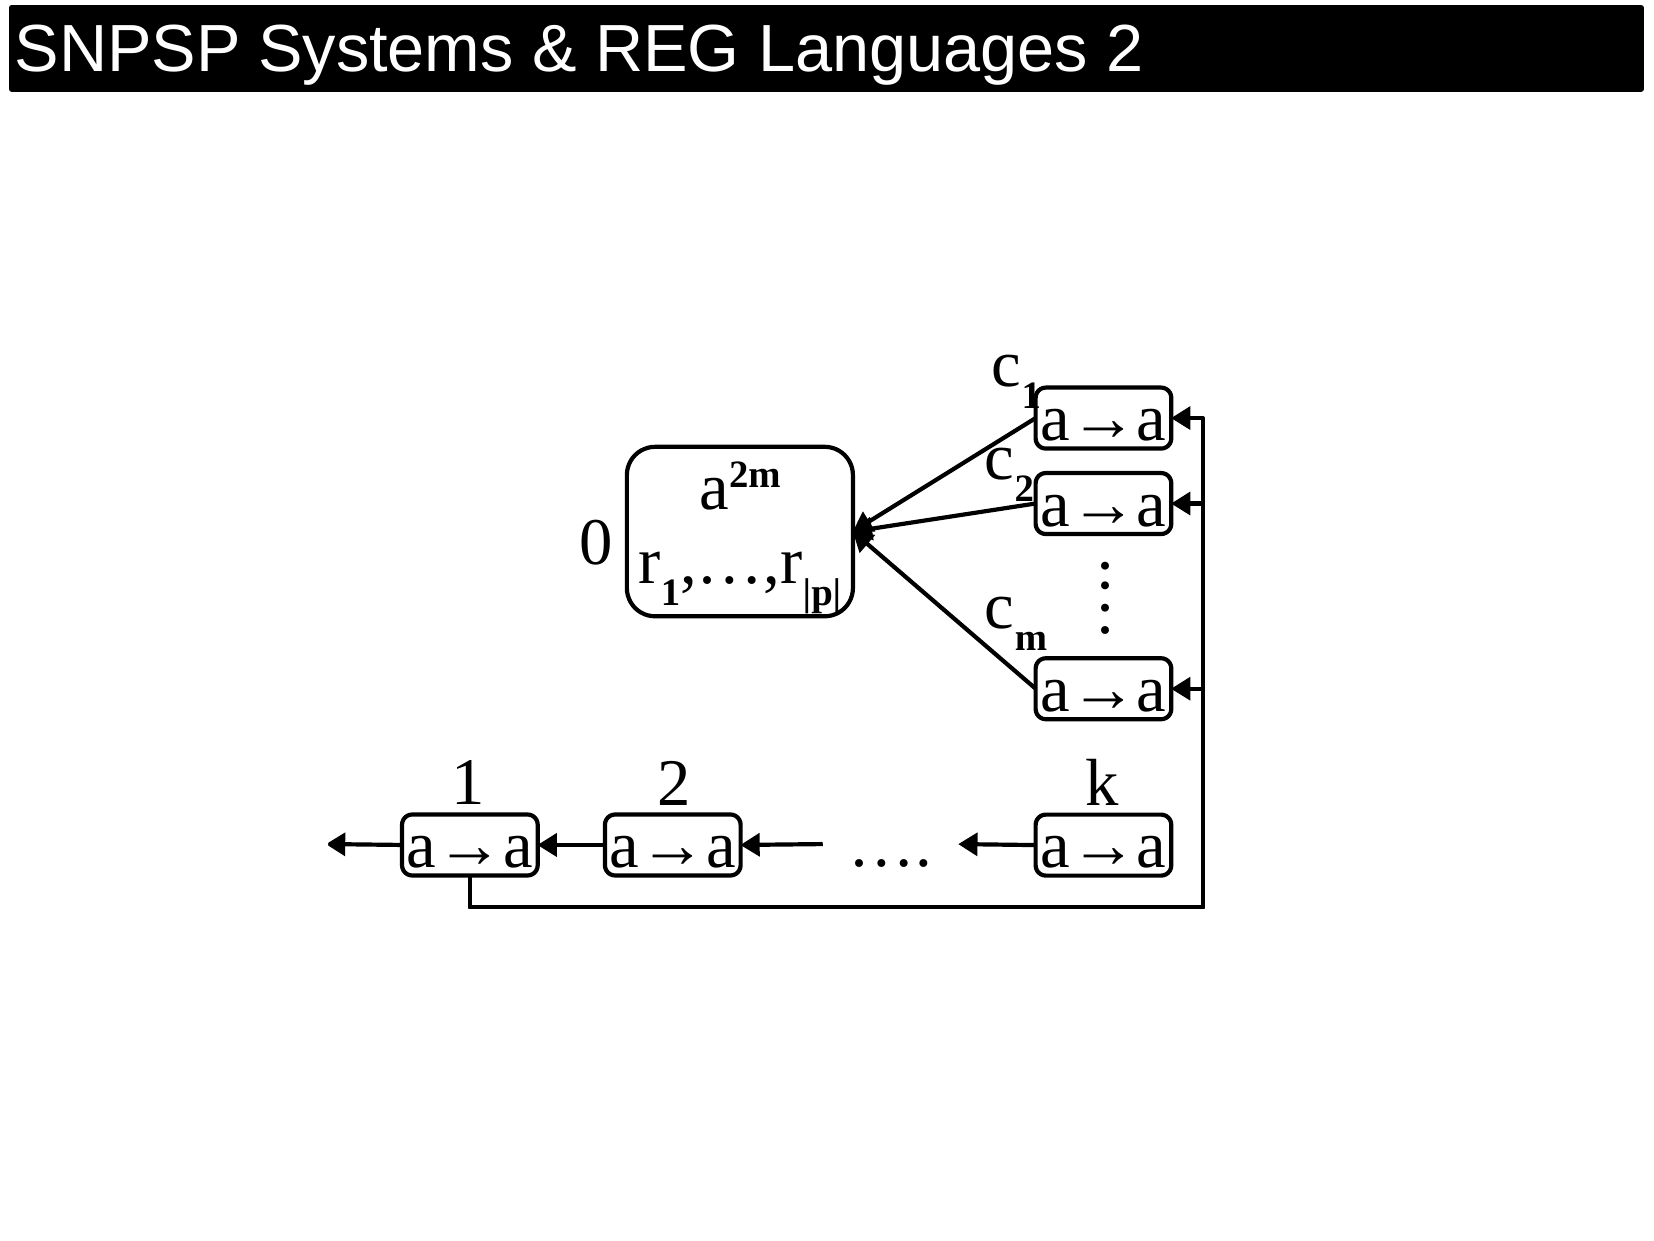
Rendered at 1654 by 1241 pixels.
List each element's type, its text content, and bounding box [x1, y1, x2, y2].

text_box 2 [642, 738, 710, 828]
text_box a→a [402, 814, 538, 876]
text_box c1 [977, 319, 1071, 460]
title SNPSP Systems & REG Languages 2 [11, 7, 1642, 89]
text_box cm [970, 561, 1064, 703]
text_box a→a [1071, 387, 1172, 449]
text_box k [1070, 738, 1137, 837]
text_box a→a [1035, 658, 1172, 720]
text_box a→a [1064, 473, 1172, 535]
text_box …. [1051, 549, 1122, 650]
text_box c2 [970, 412, 1064, 553]
text_box 1 [436, 738, 504, 836]
text_box a2m r1,…,r|p| [626, 446, 853, 617]
text_box a→a [604, 814, 741, 876]
text_box 0 [564, 497, 632, 596]
text_box …. [822, 808, 959, 880]
text_box a→a [1035, 814, 1172, 876]
